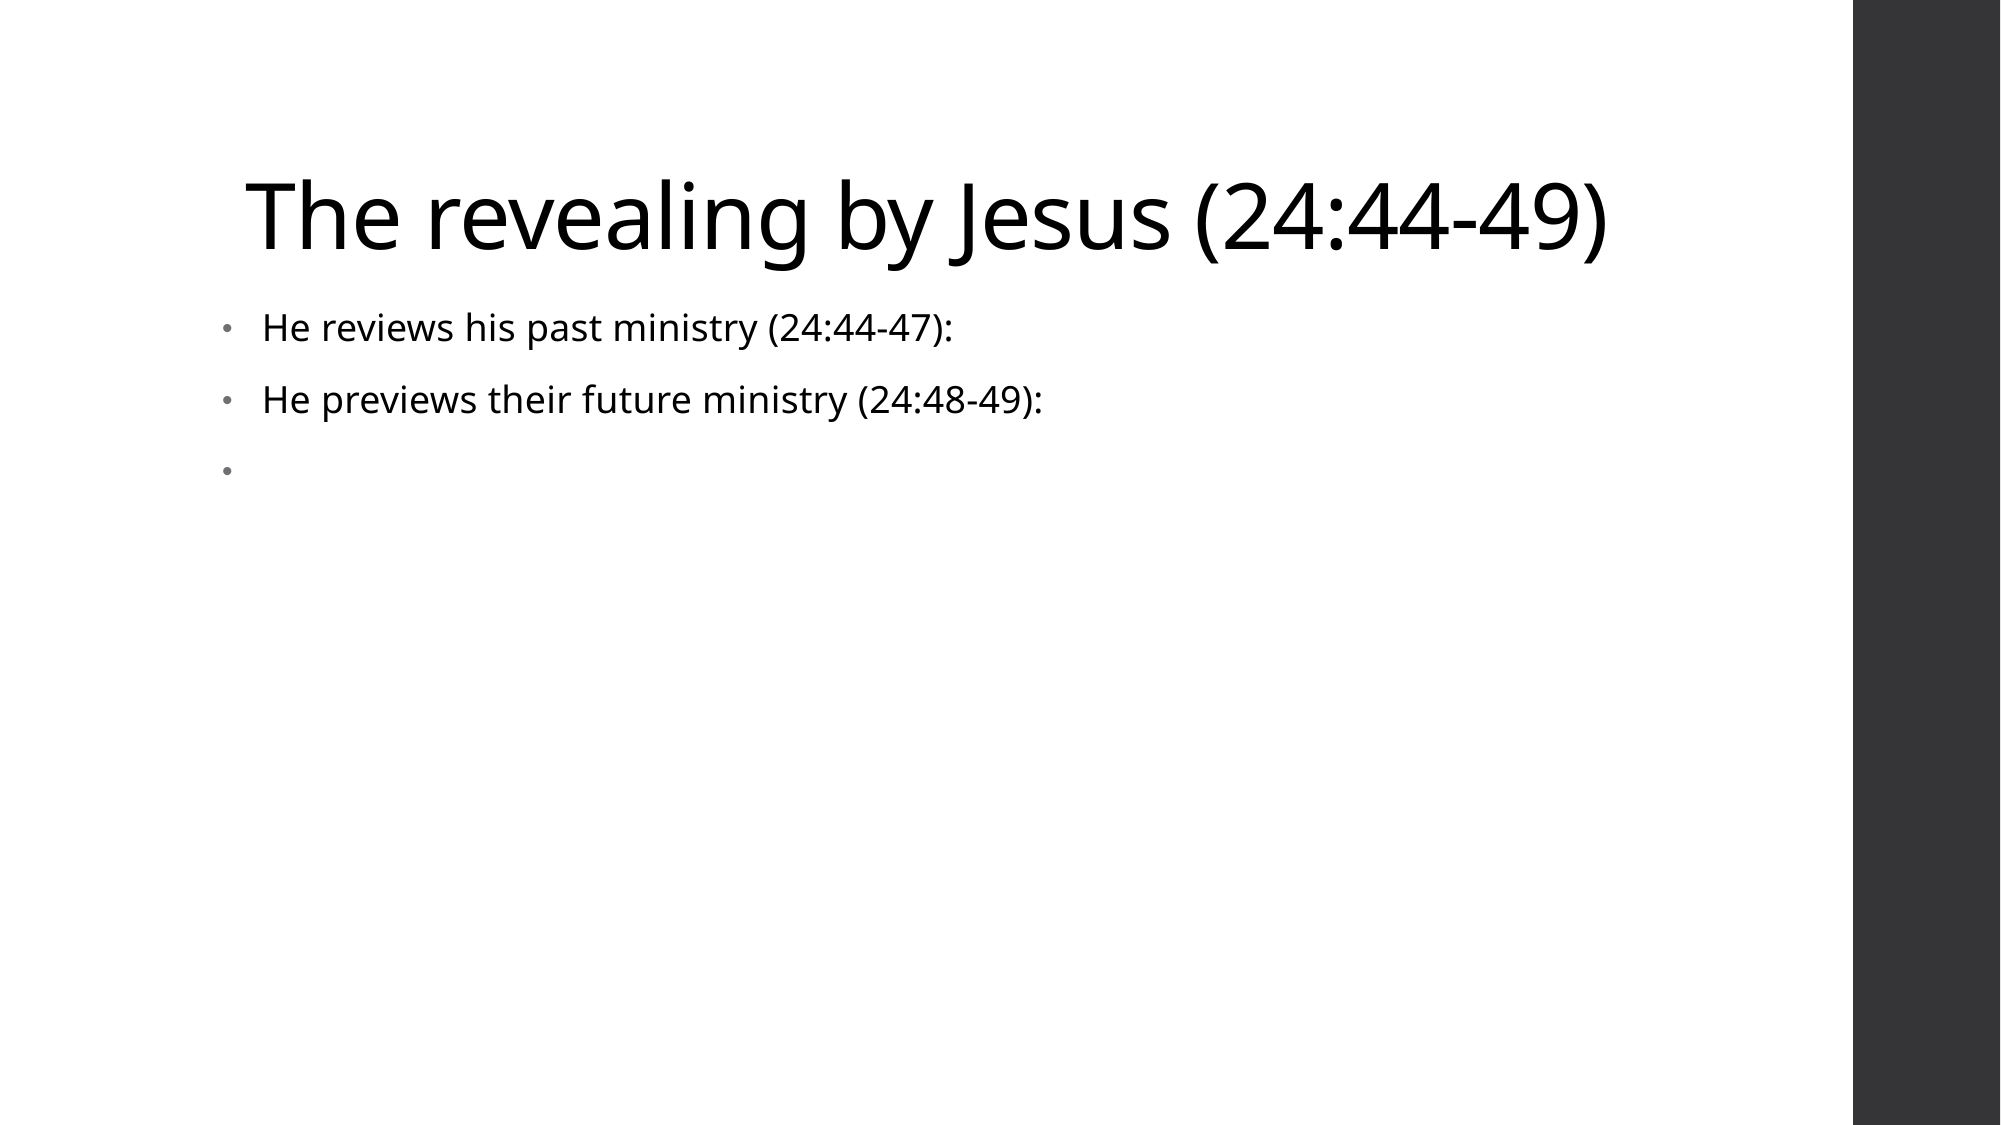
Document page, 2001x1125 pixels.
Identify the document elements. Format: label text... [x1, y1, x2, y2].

list He reviews his past ministry (24:44-47): He previews their future ministry (24:48-49): [206, 299, 1617, 1014]
title The revealing by Jesus (24:44-49) [206, 60, 1797, 278]
